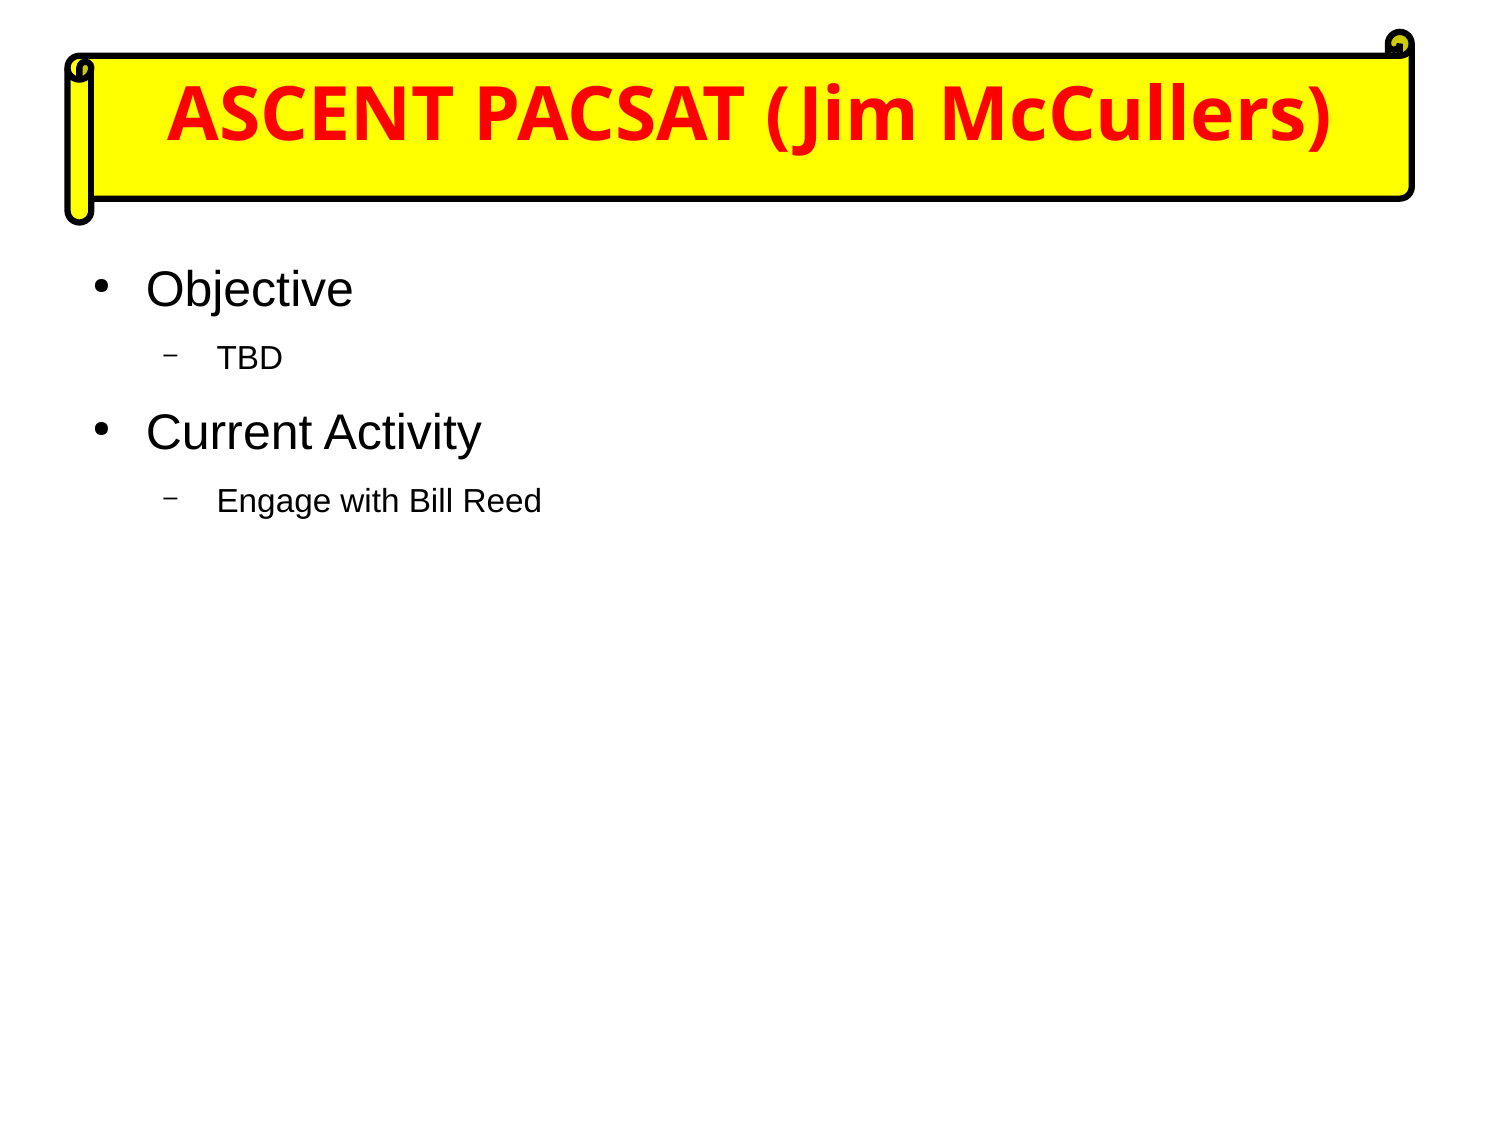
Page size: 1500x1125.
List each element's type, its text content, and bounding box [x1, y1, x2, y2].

text_box ASCENT PACSAT (Jim McCullers) [0, 58, 1500, 164]
text_box [67, 164, 1412, 223]
list Objective TBD Current Activity Engage with Bill Reed [75, 263, 1425, 916]
text_box [72, 31, 1412, 58]
